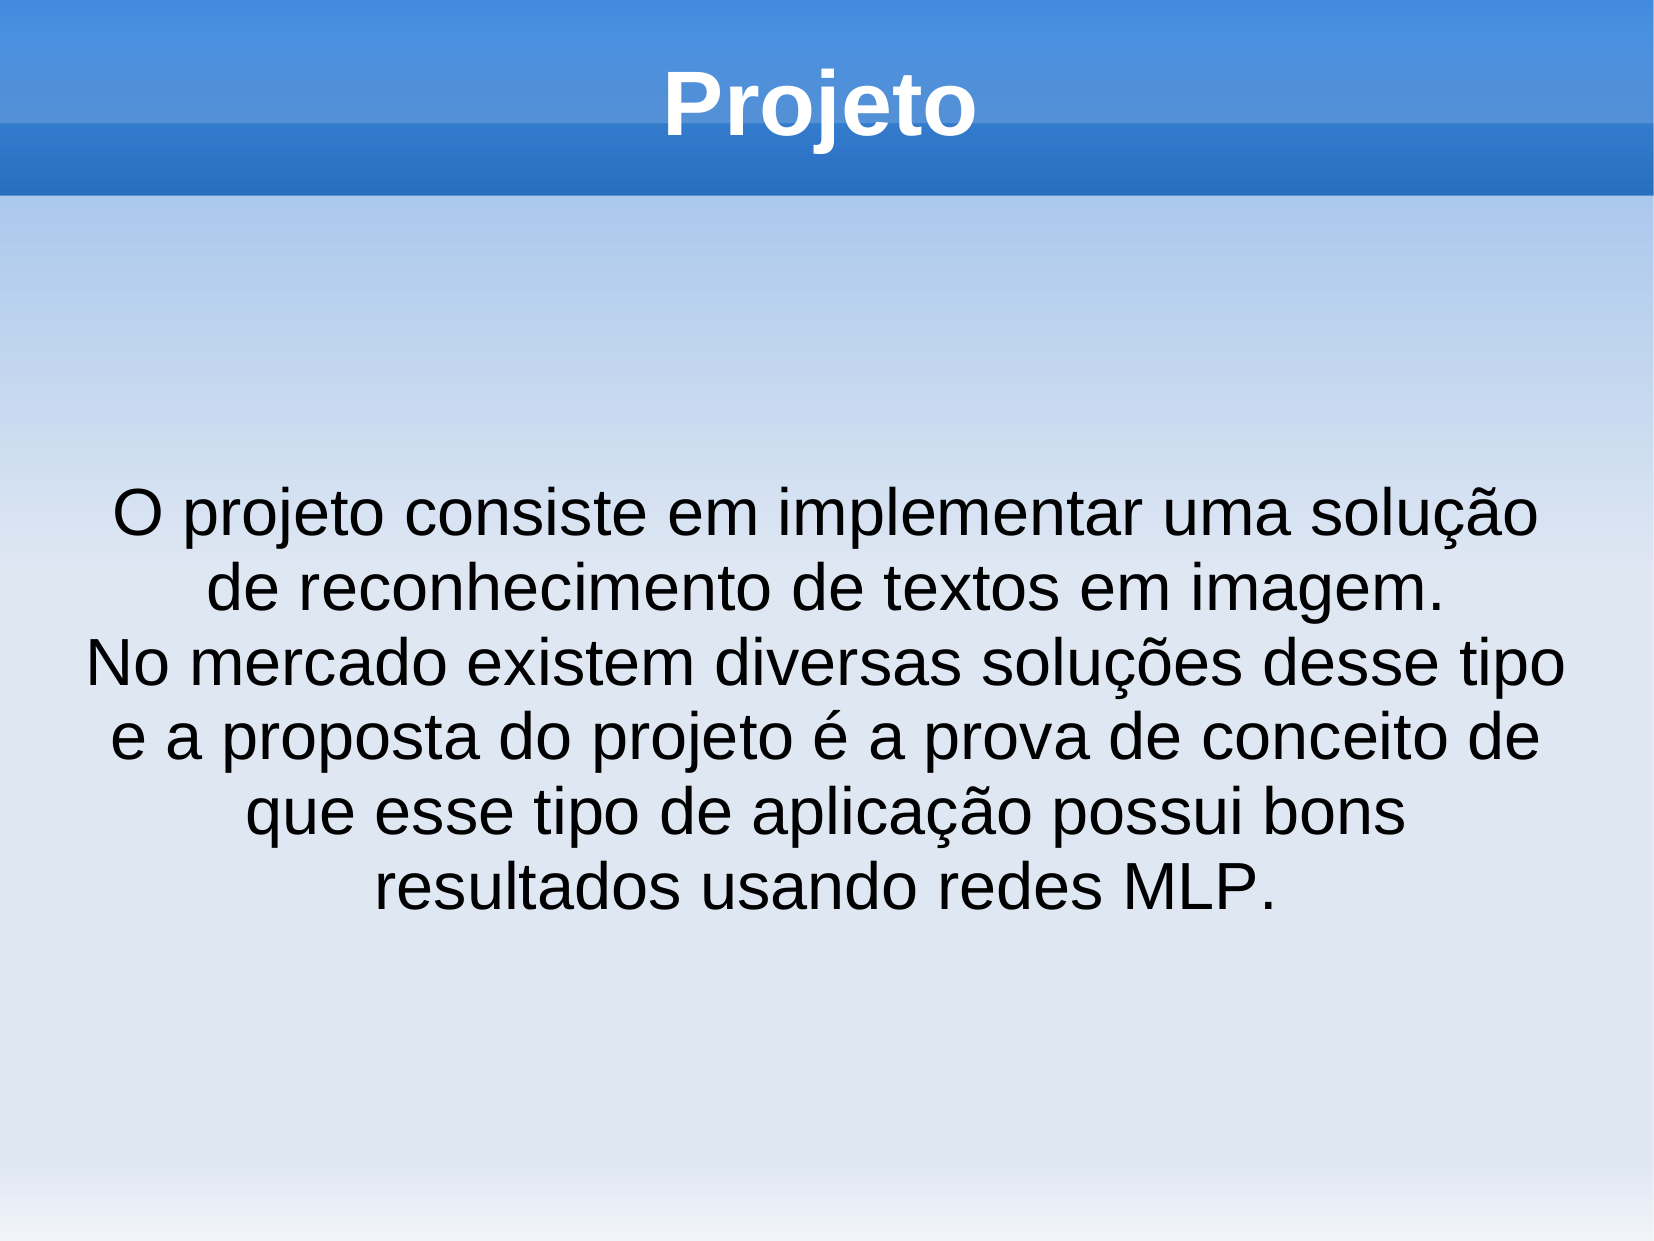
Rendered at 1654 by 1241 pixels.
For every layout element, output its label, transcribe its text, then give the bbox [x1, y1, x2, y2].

subtitle O projeto consiste em implementar uma solução de reconhecimento de textos em imagem. No mercado existem diversas soluções desse tipo e a proposta do projeto é a prova de conceito de que esse tipo de aplicação possui bons resultados usando redes MLP. [82, 297, 1571, 1102]
title Projeto [76, 0, 1565, 208]
picture [0, 0, 1654, 1241]
